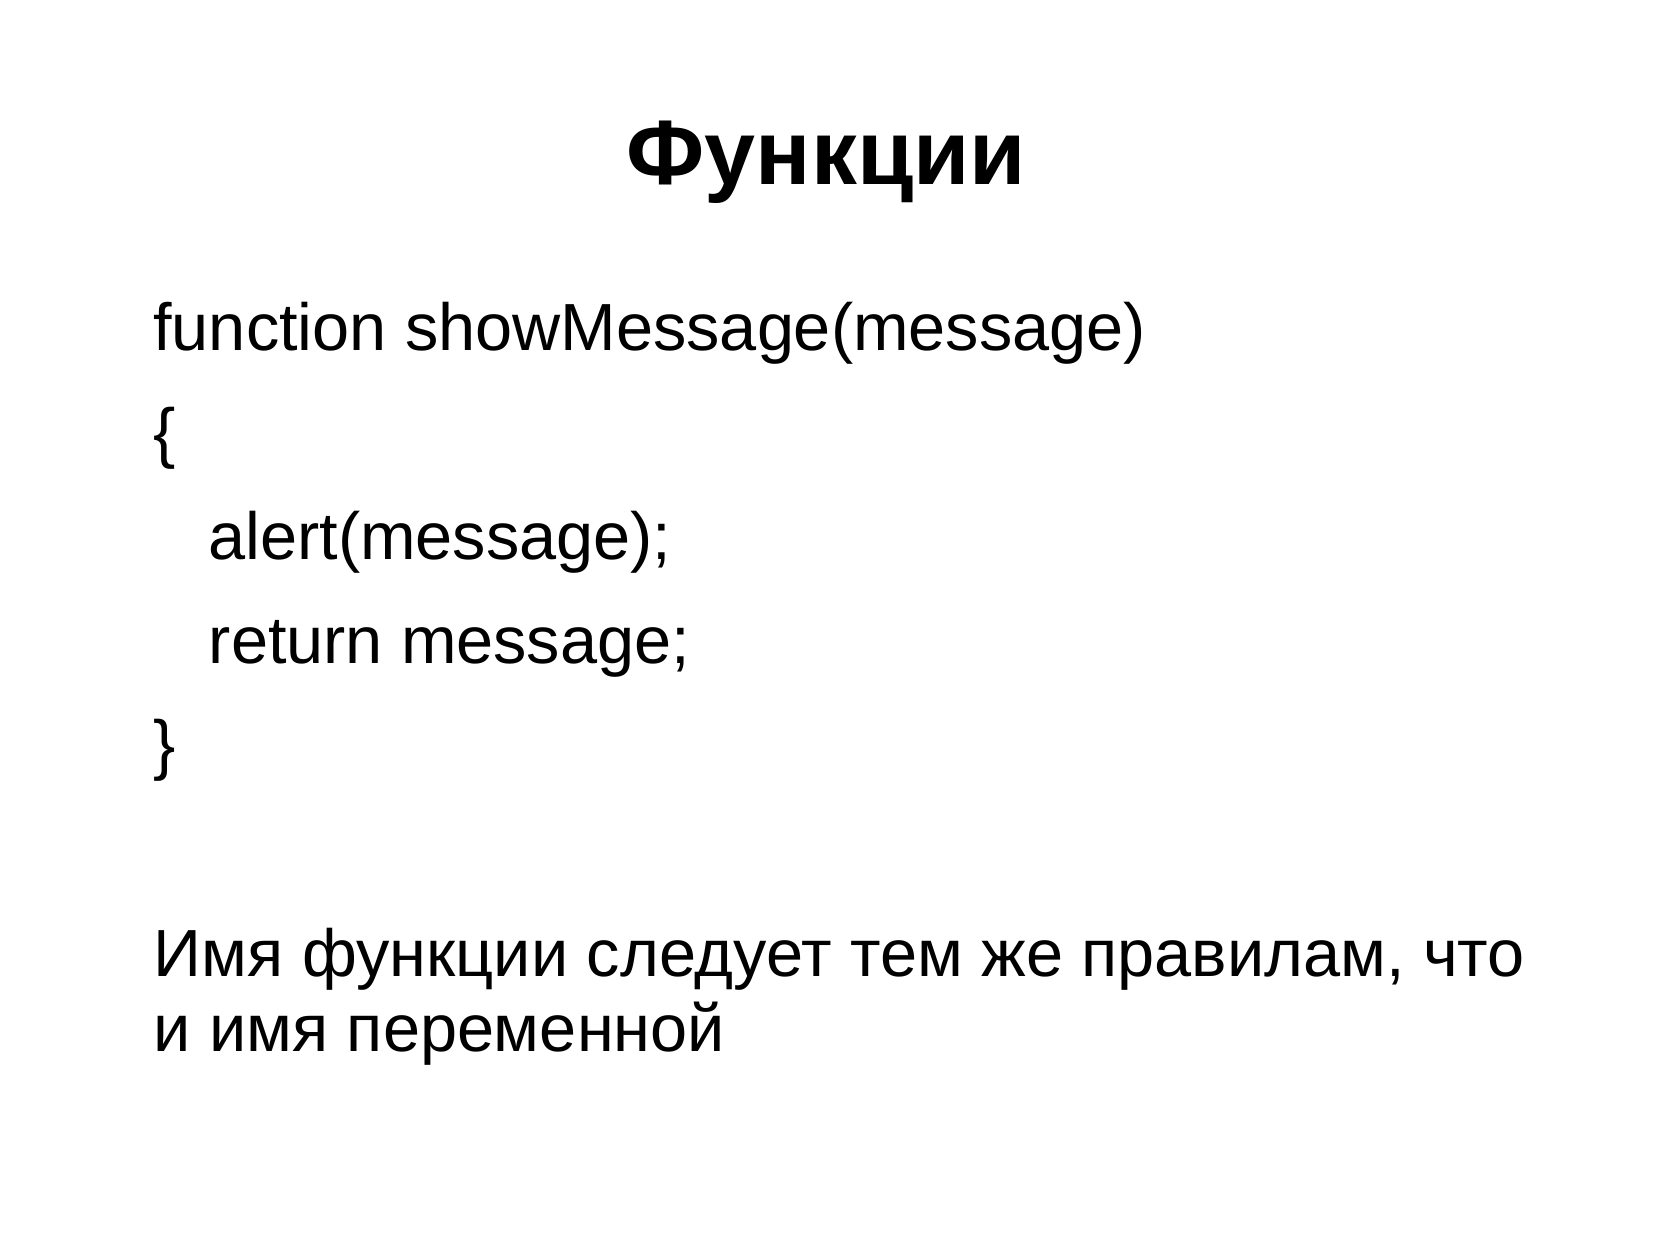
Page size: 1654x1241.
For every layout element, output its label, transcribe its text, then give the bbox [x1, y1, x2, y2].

list function showMessage(message) { alert(message); return message; } Имя функции следует тем же правилам, что и имя переменной [82, 290, 1571, 1109]
title Функции [82, 49, 1571, 257]
